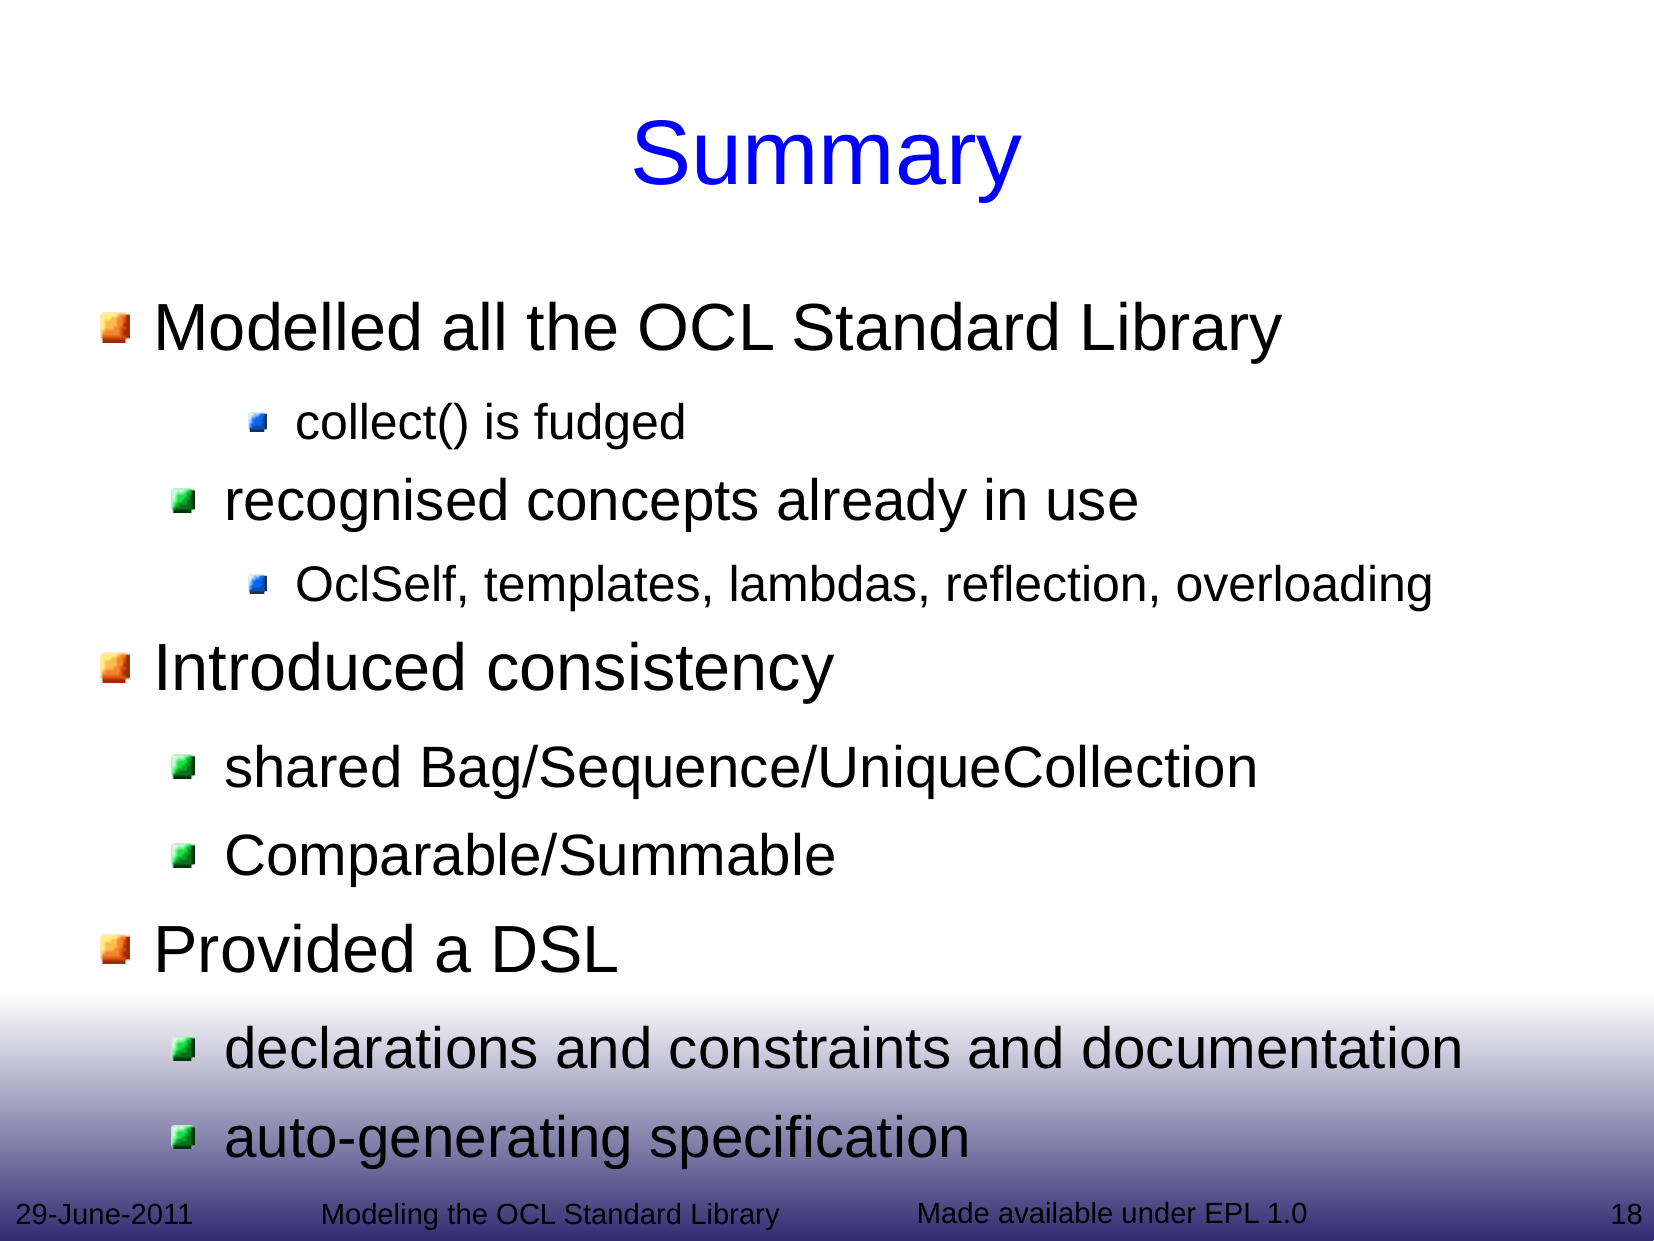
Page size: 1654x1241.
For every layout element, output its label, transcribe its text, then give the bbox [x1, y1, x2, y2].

title Summary [82, 49, 1571, 257]
list Modelled all the OCL Standard Library collect() is fudged recognised concepts already in use OclSelf, templates, lambdas, reflection, overloading Introduced consistency shared Bag/Sequence/UniqueCollection Comparable/Summable Provided a DSL declarations and constraints and documentation auto-generating specification [82, 290, 1571, 1169]
